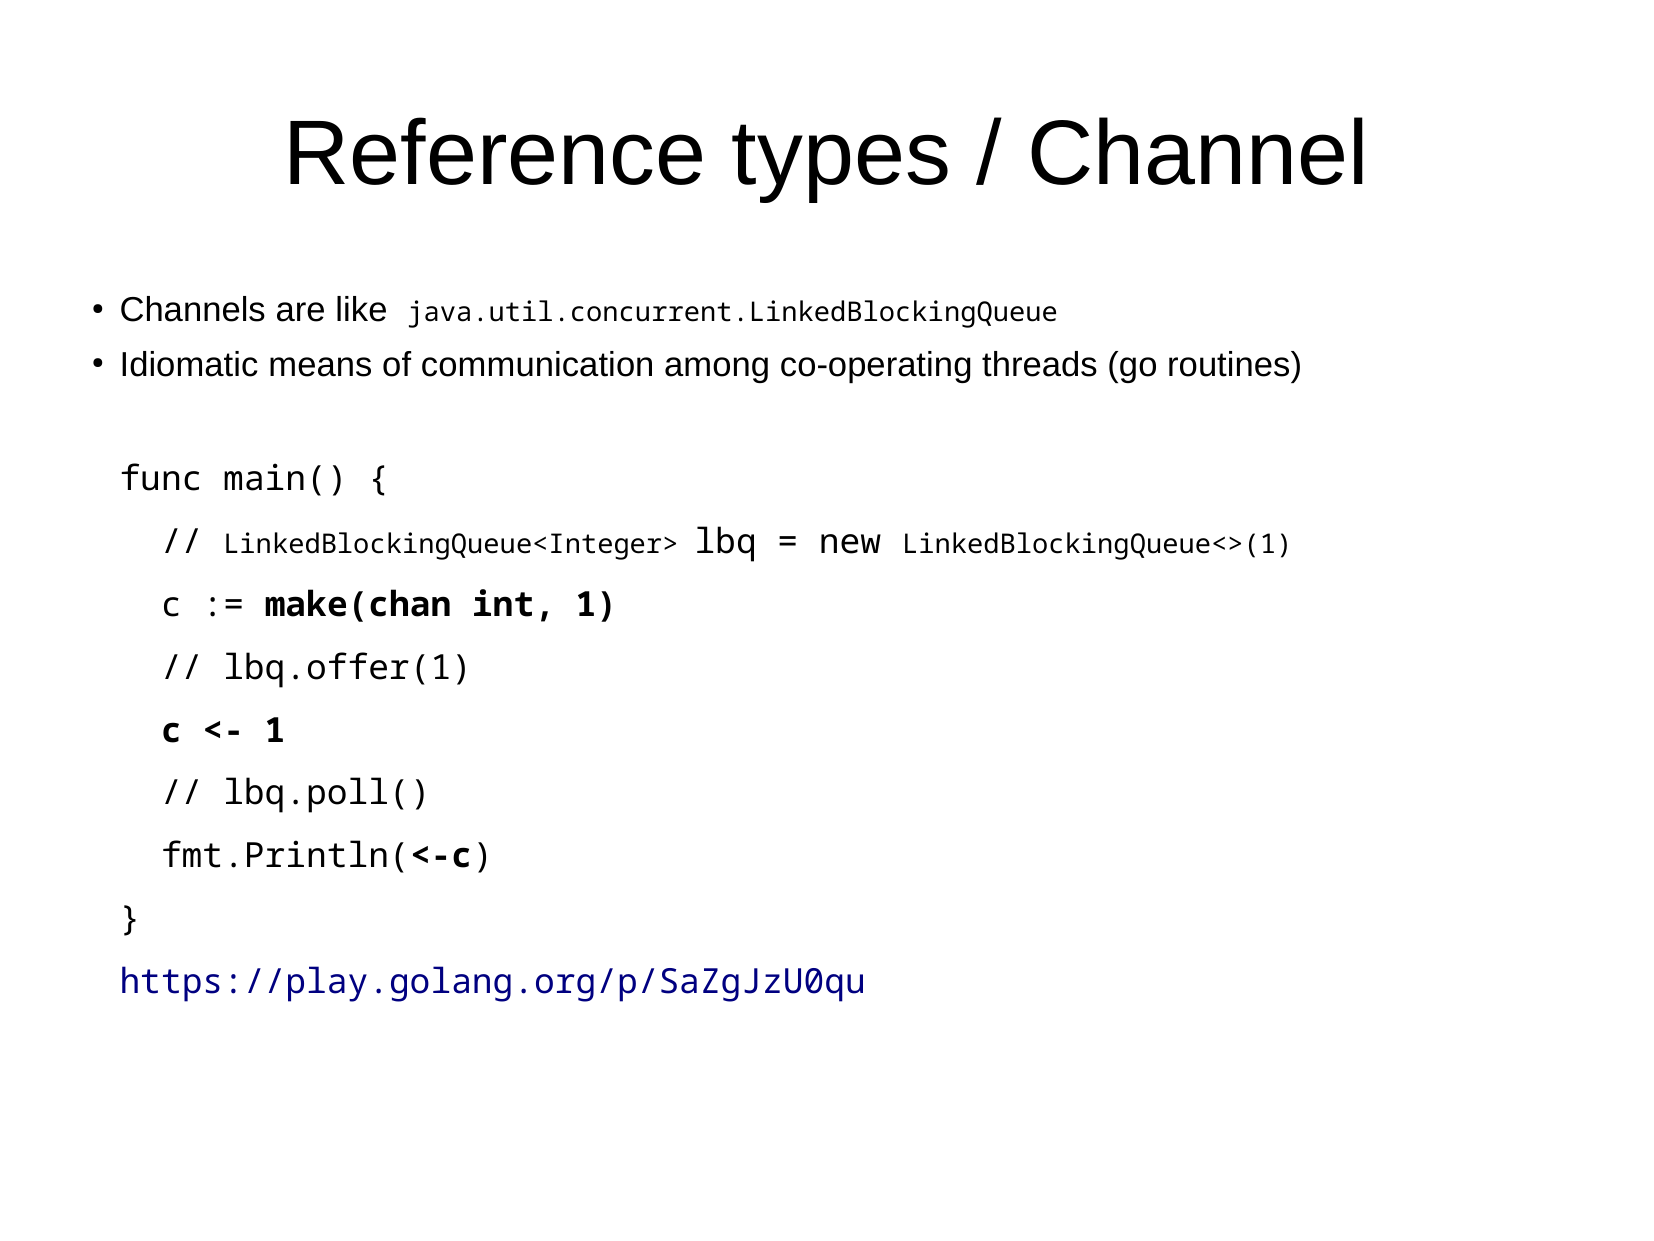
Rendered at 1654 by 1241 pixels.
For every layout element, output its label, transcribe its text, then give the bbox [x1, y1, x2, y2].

title Reference types / Channel [82, 49, 1571, 257]
list Channels are like java.util.concurrent.LinkedBlockingQueue Idiomatic means of communication among co-operating threads (go routines) func main() { // LinkedBlockingQueue<Integer> lbq = new LinkedBlockingQueue<>(1) c := make(chan int, 1) // lbq.offer(1) c <- 1 // lbq.poll() fmt.Println(<-c) } https://play.golang.org/p/SaZgJzU0qu [82, 290, 1571, 1010]
